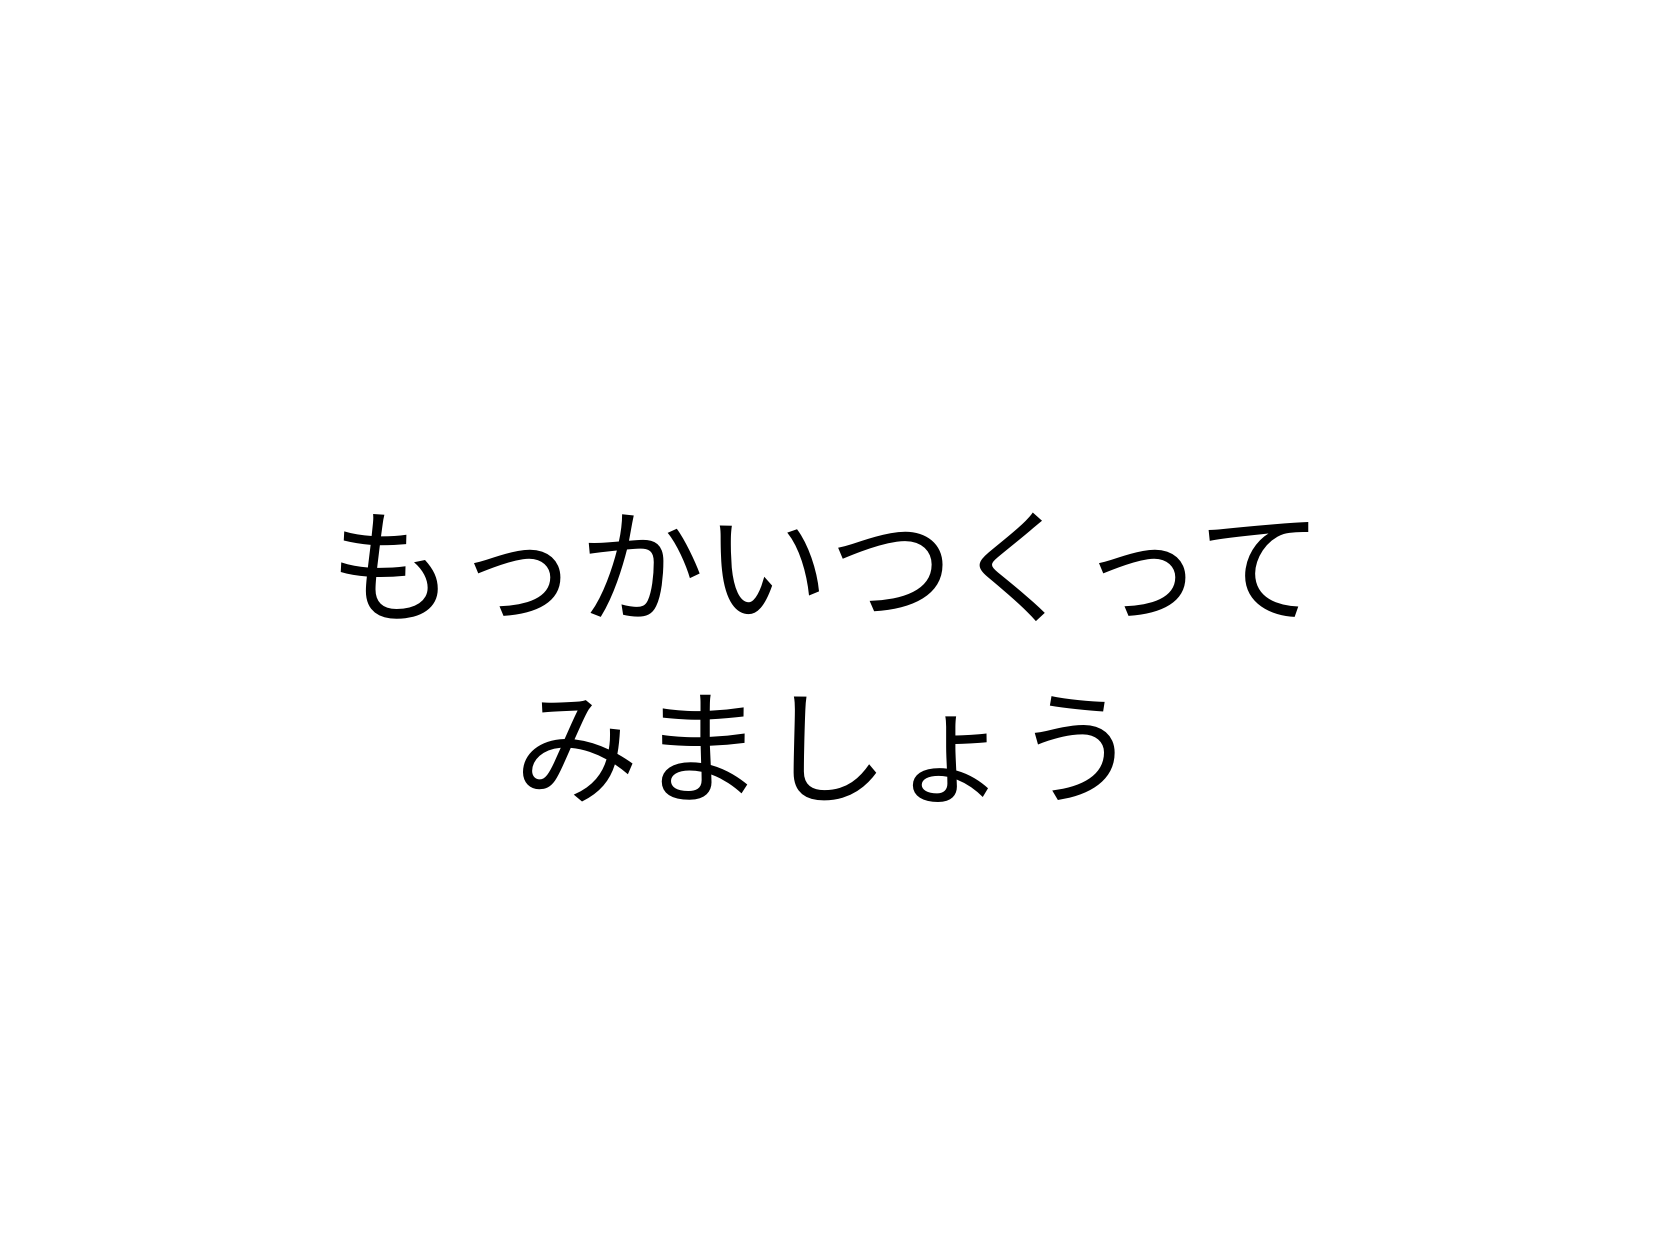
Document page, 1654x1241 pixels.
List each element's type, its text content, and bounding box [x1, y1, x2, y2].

subtitle もっかいつくって みましょう [82, 290, 1571, 1010]
